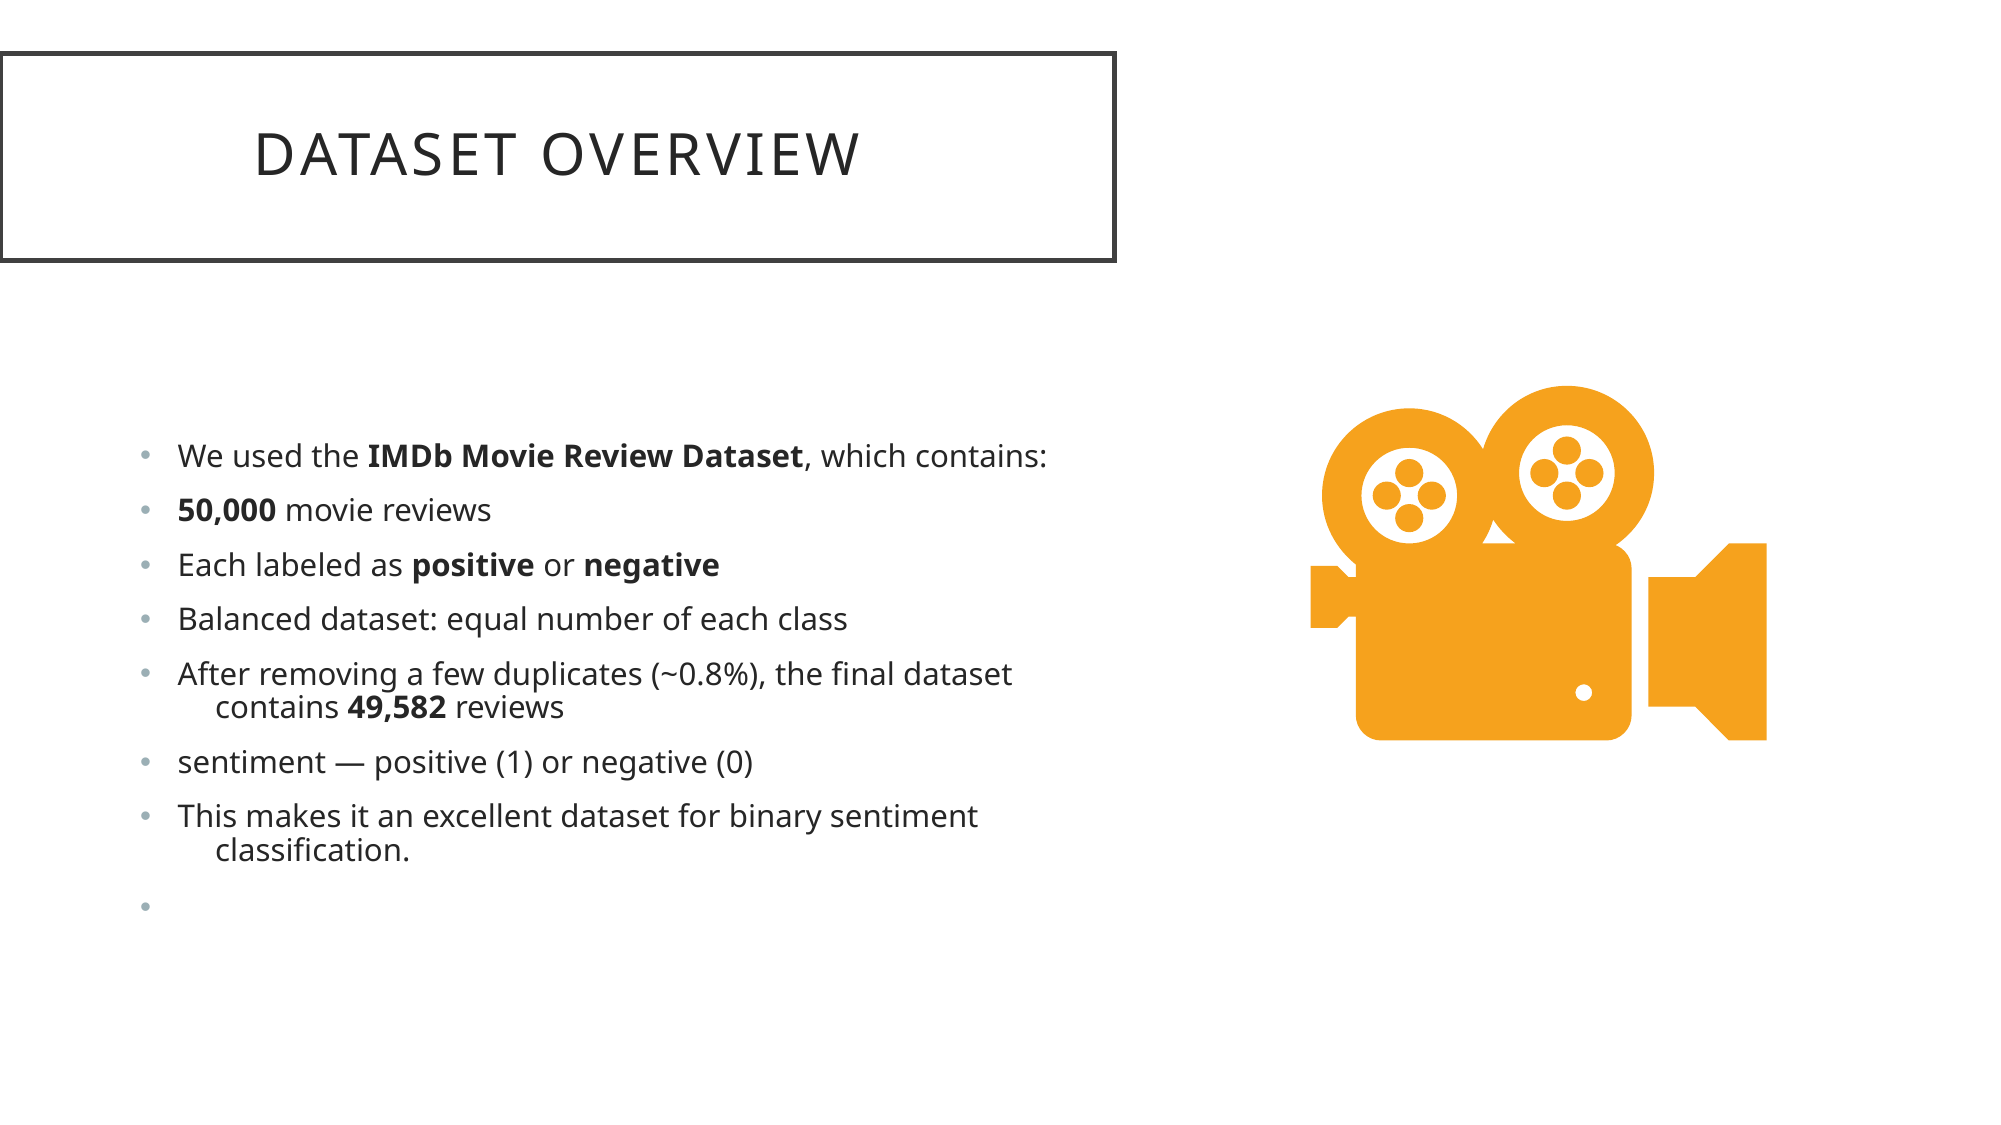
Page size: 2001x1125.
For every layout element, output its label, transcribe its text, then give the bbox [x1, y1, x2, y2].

picture [1265, 290, 1812, 837]
title Dataset overview [0, 53, 1115, 261]
text_box [1239, 185, 1839, 941]
list We used the IMDb Movie Review Dataset, which contains: 50,000 movie reviews Each labeled as positive or negative Balanced dataset: equal number of each class After removing a few duplicates (~0.8%), the final dataset contains 49,582 reviews sentiment — positive (1) or negative (0) This makes it an excellent dataset for binary sentiment classification. [125, 432, 1104, 969]
